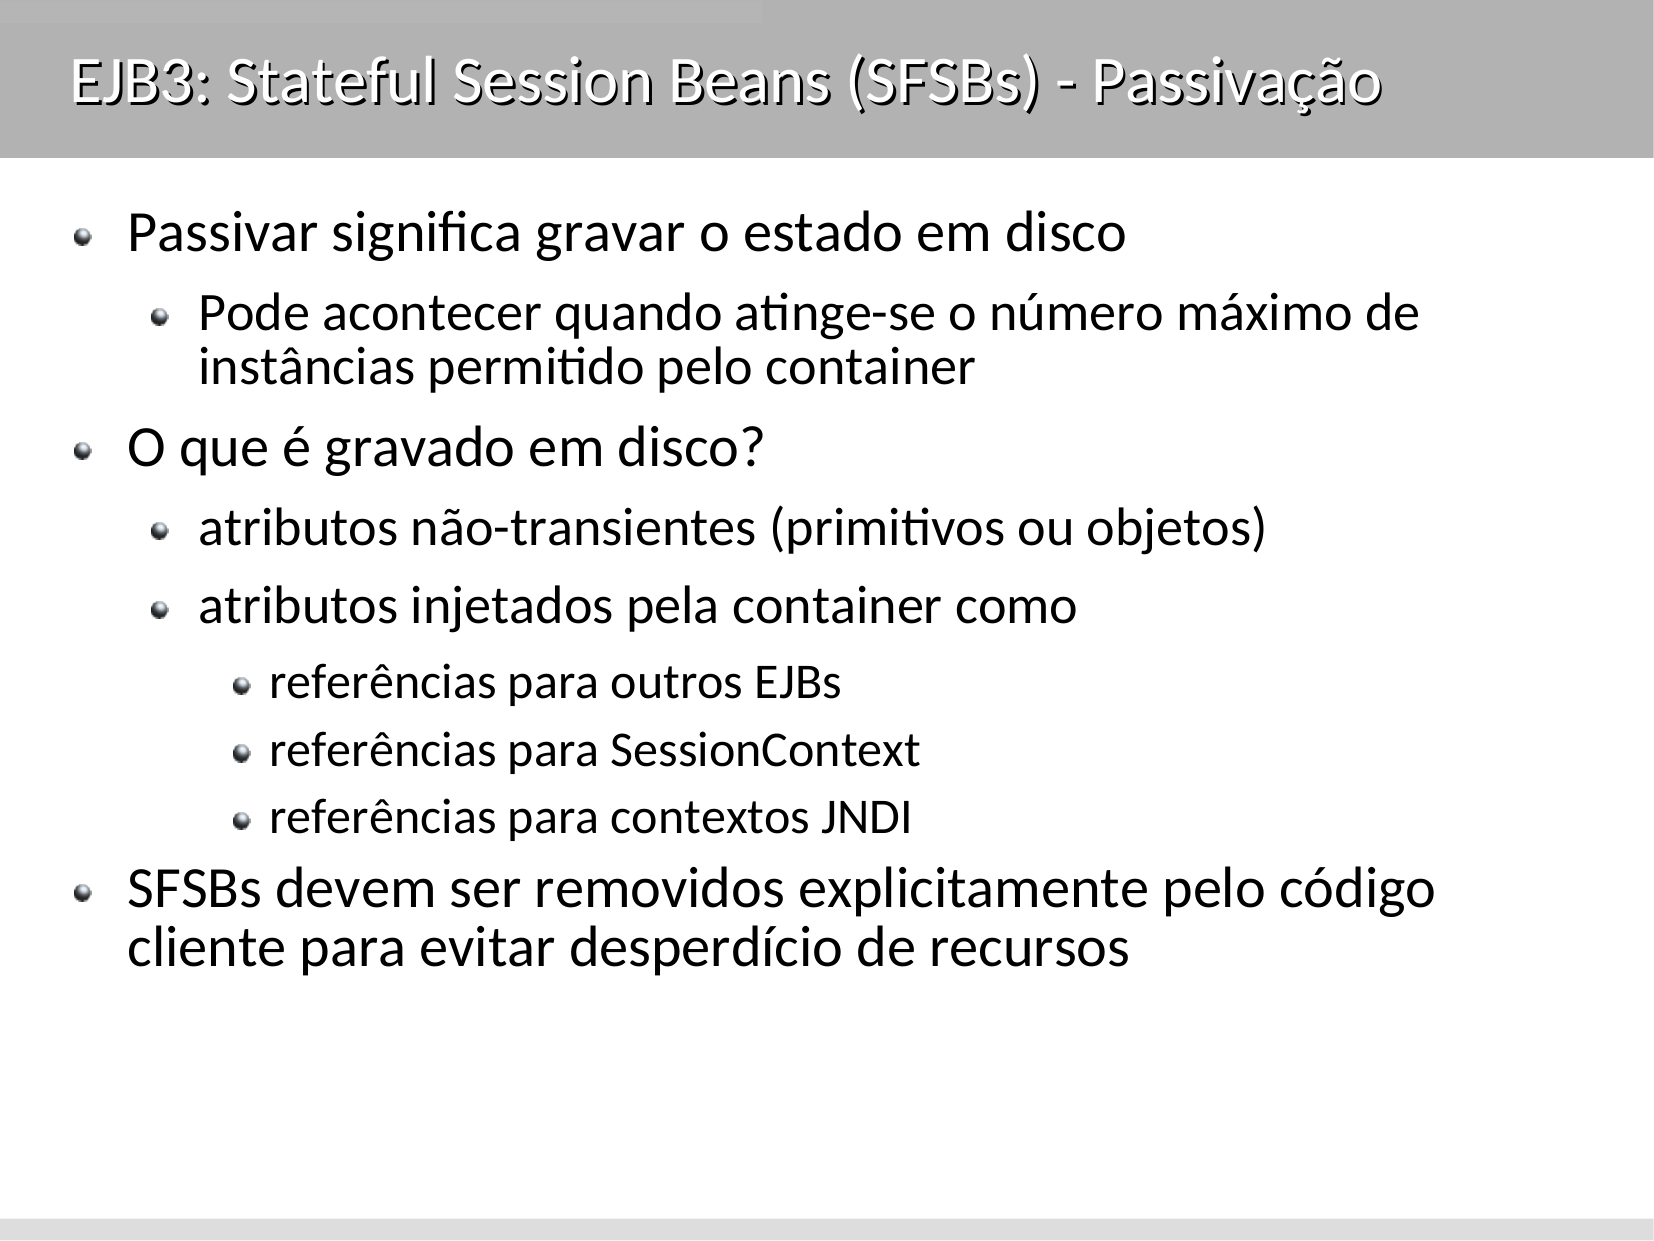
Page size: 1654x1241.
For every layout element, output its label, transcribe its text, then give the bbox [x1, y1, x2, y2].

title EJB3: Stateful Session Beans (SFSBs) - Passivação [70, 11, 1536, 160]
list Passivar significa gravar o estado em disco Pode acontecer quando atinge-se o número máximo de instâncias permitido pelo container O que é gravado em disco? atributos não-transientes (primitivos ou objetos) atributos injetados pela container como referências para outros EJBs referências para SessionContext referências para contextos JNDI SFSBs devem ser removidos explicitamente pelo código cliente para evitar desperdício de recursos [56, 207, 1595, 1129]
